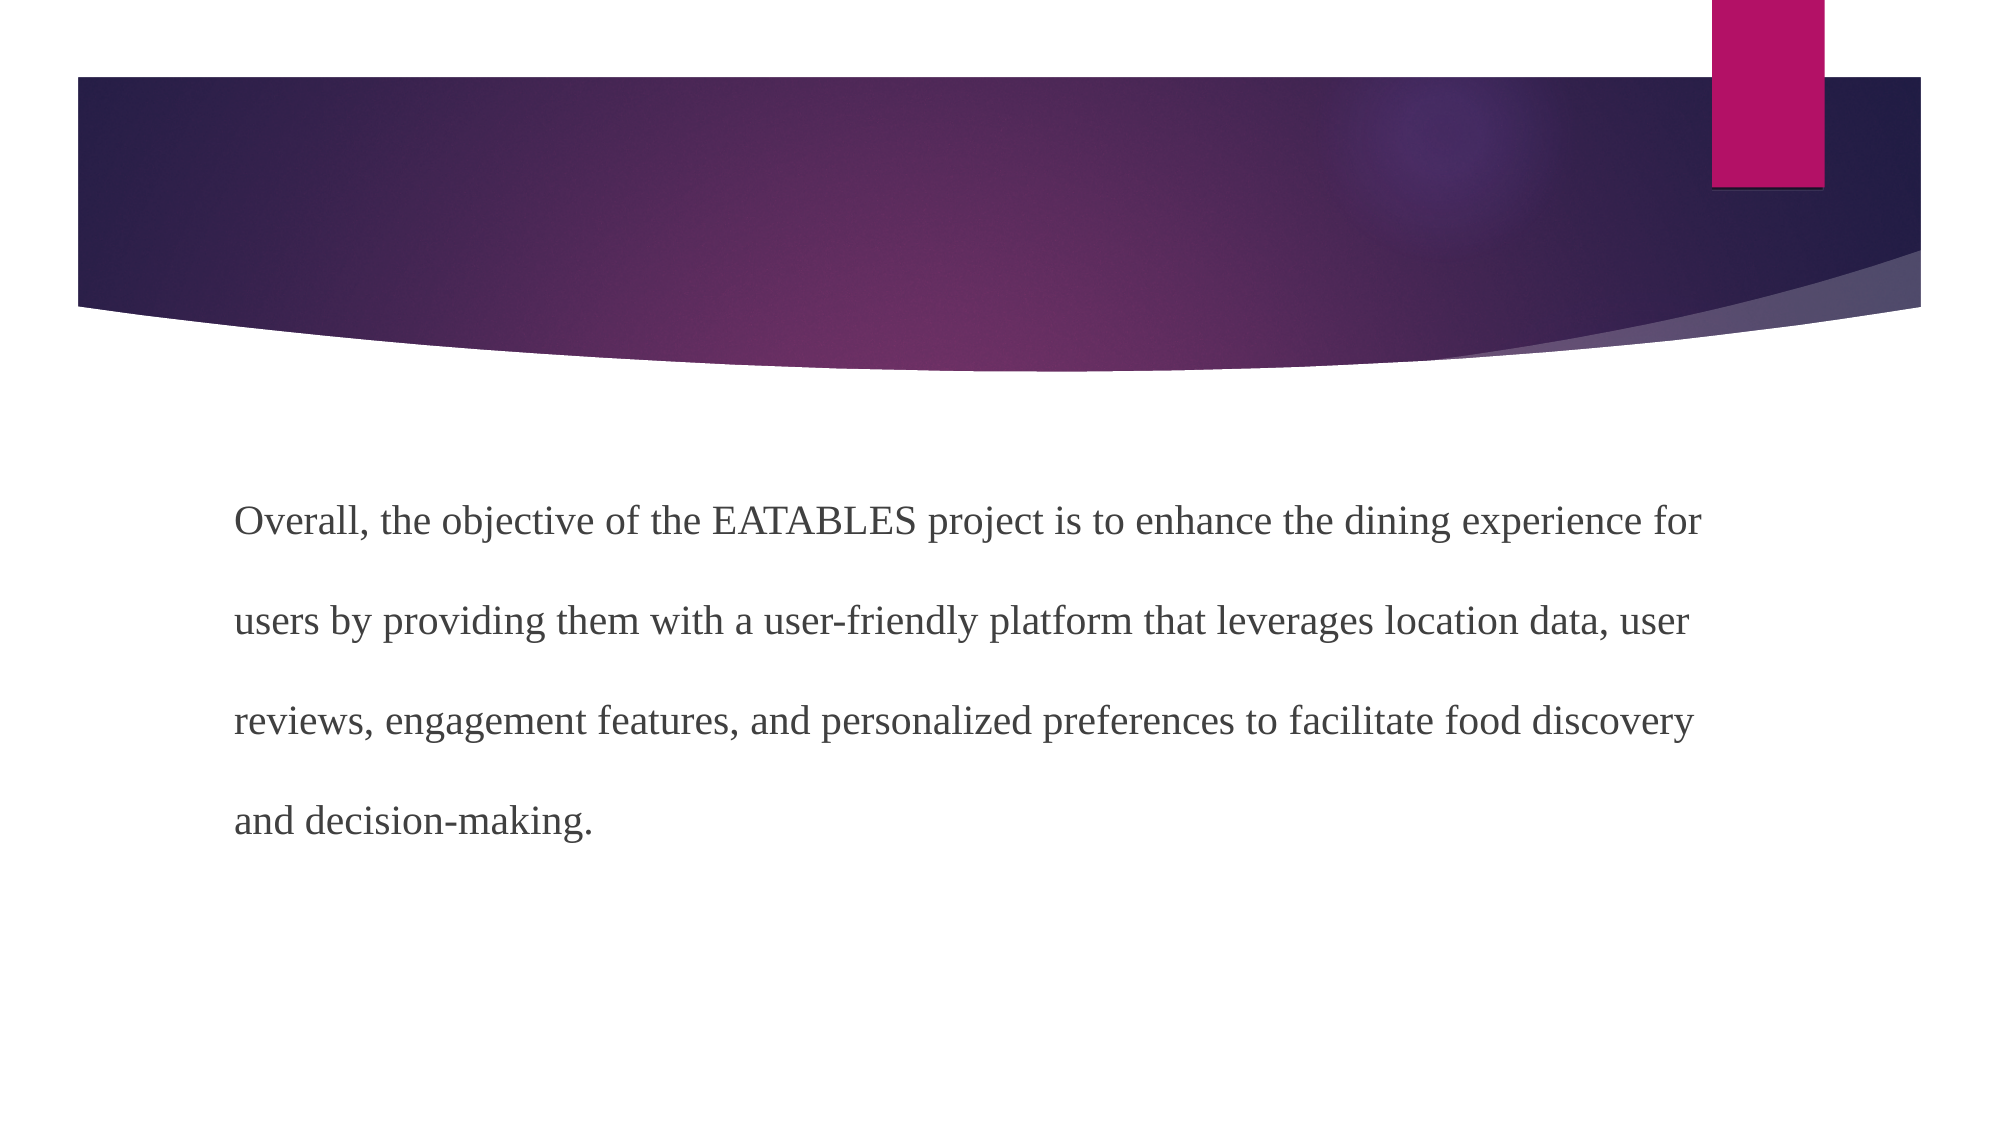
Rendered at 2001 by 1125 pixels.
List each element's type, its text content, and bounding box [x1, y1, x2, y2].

picture [79, 78, 1920, 371]
table_cell Success [1521, 315, 1734, 354]
list Overall, the objective of the EATABLES project is to enhance the dining experience for users by providing them with a user-friendly platform that leverages location data, user reviews, engagement features, and personalized preferences to facilitate food discovery and decision-making. [219, 435, 1781, 1002]
